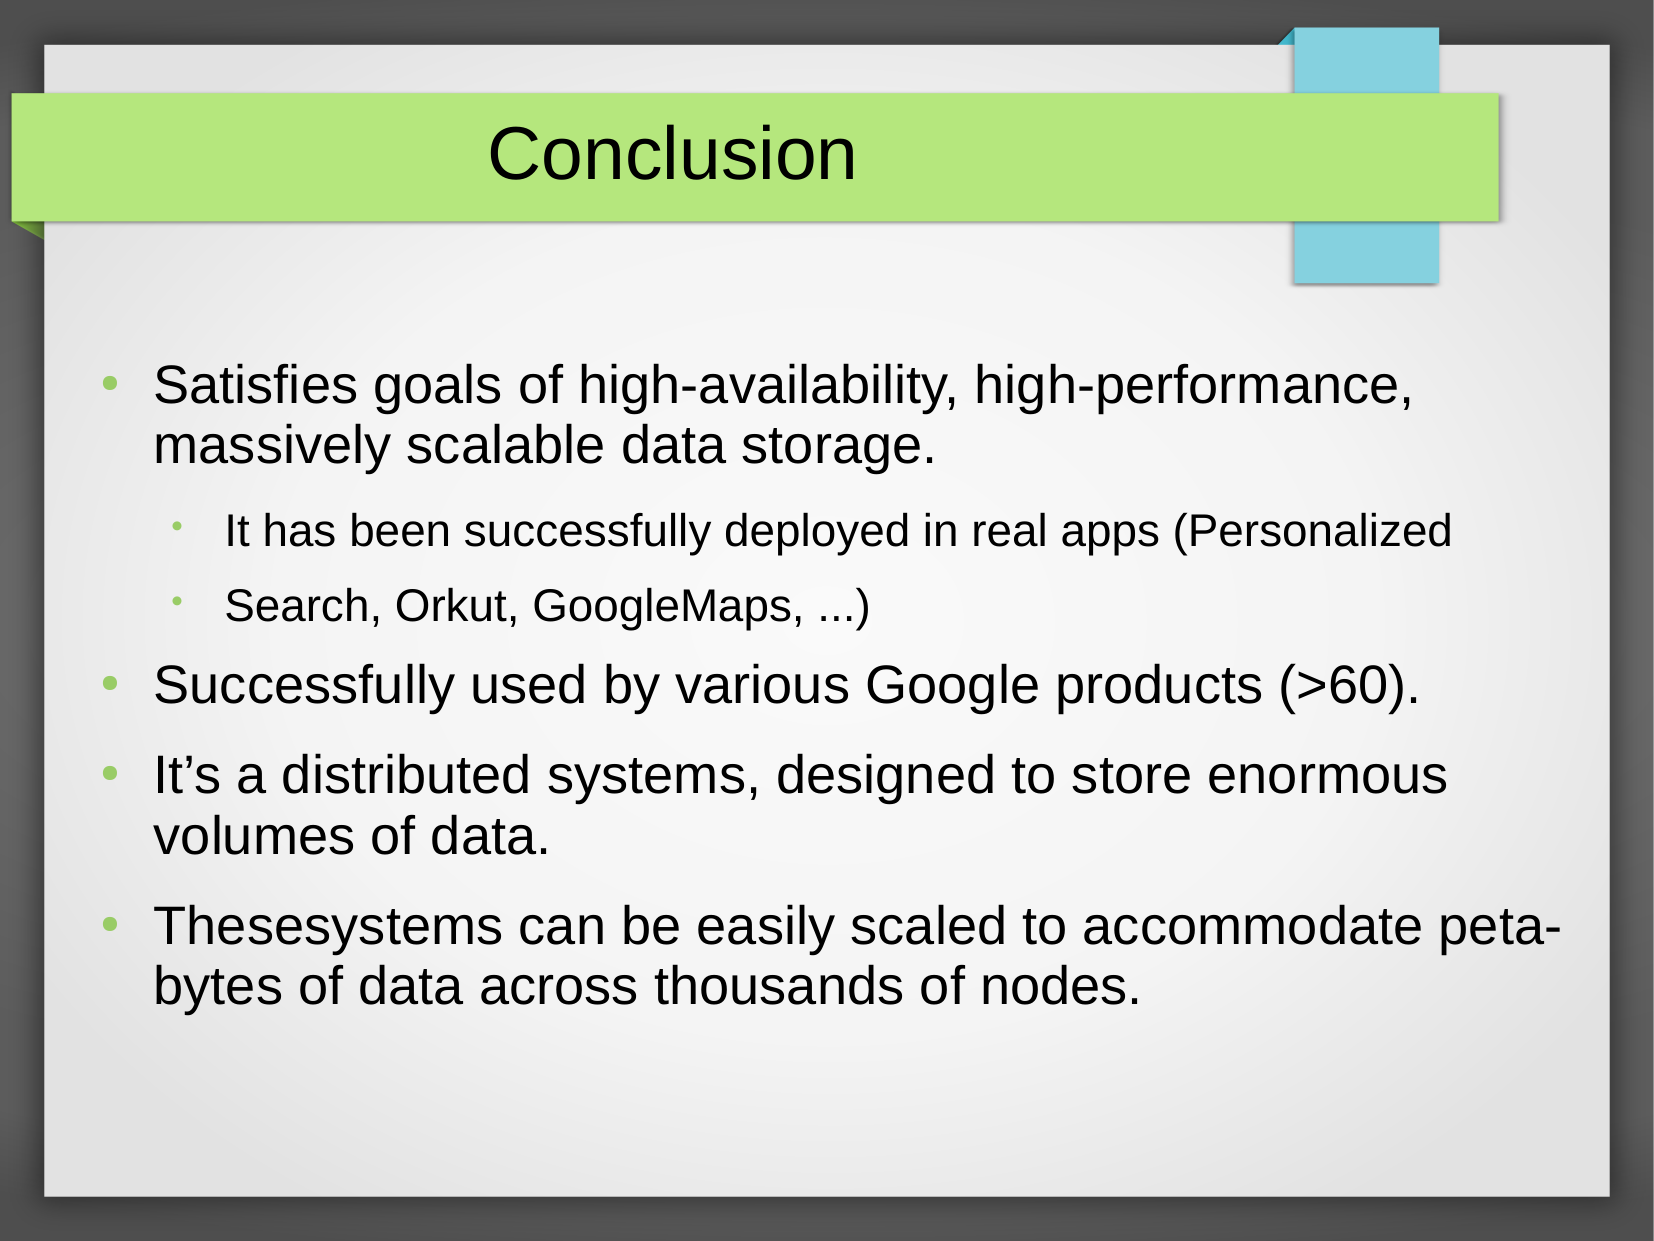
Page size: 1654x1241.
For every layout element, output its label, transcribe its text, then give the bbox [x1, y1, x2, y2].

picture [0, 0, 1654, 1241]
title Conclusion [82, 94, 1264, 213]
list Satisfies goals of high-availability, high-performance, massively scalable data storage. It has been successfully deployed in real apps (Personalized Search, Orkut, GoogleMaps, ...) Successfully used by various Google products (>60). It’s a distributed systems, designed to store enormous volumes of data. Thesesystems can be easily scaled to accommodate peta-bytes of data across thousands of nodes. [82, 354, 1571, 1074]
